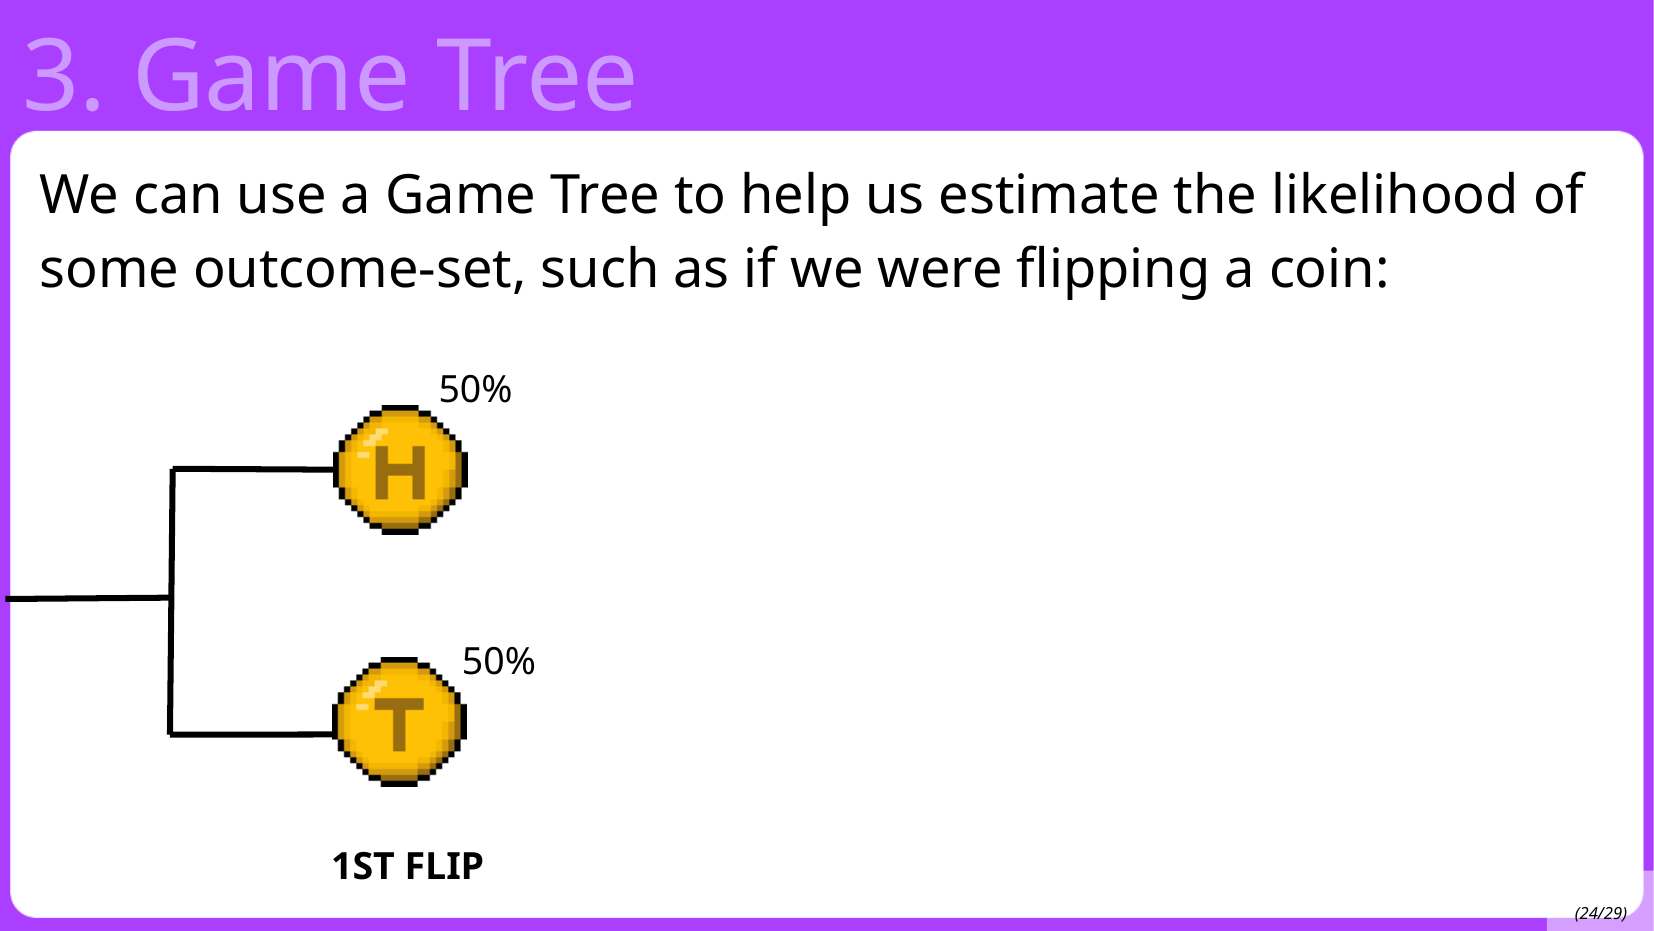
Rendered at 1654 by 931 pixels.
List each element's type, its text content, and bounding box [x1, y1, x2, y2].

text_box 50% [435, 631, 563, 689]
text_box We can use a Game Tree to help us estimate the likelihood of some outcome-set, such as if we were flipping a coin: [39, 155, 1623, 288]
text_box 50% [412, 360, 539, 417]
title 3. Game Tree [22, 13, 1511, 130]
picture [0, 0, 1654, 931]
text_box 1ST FLIP [315, 837, 501, 895]
text_box (<number>/29) [1546, 877, 1654, 931]
